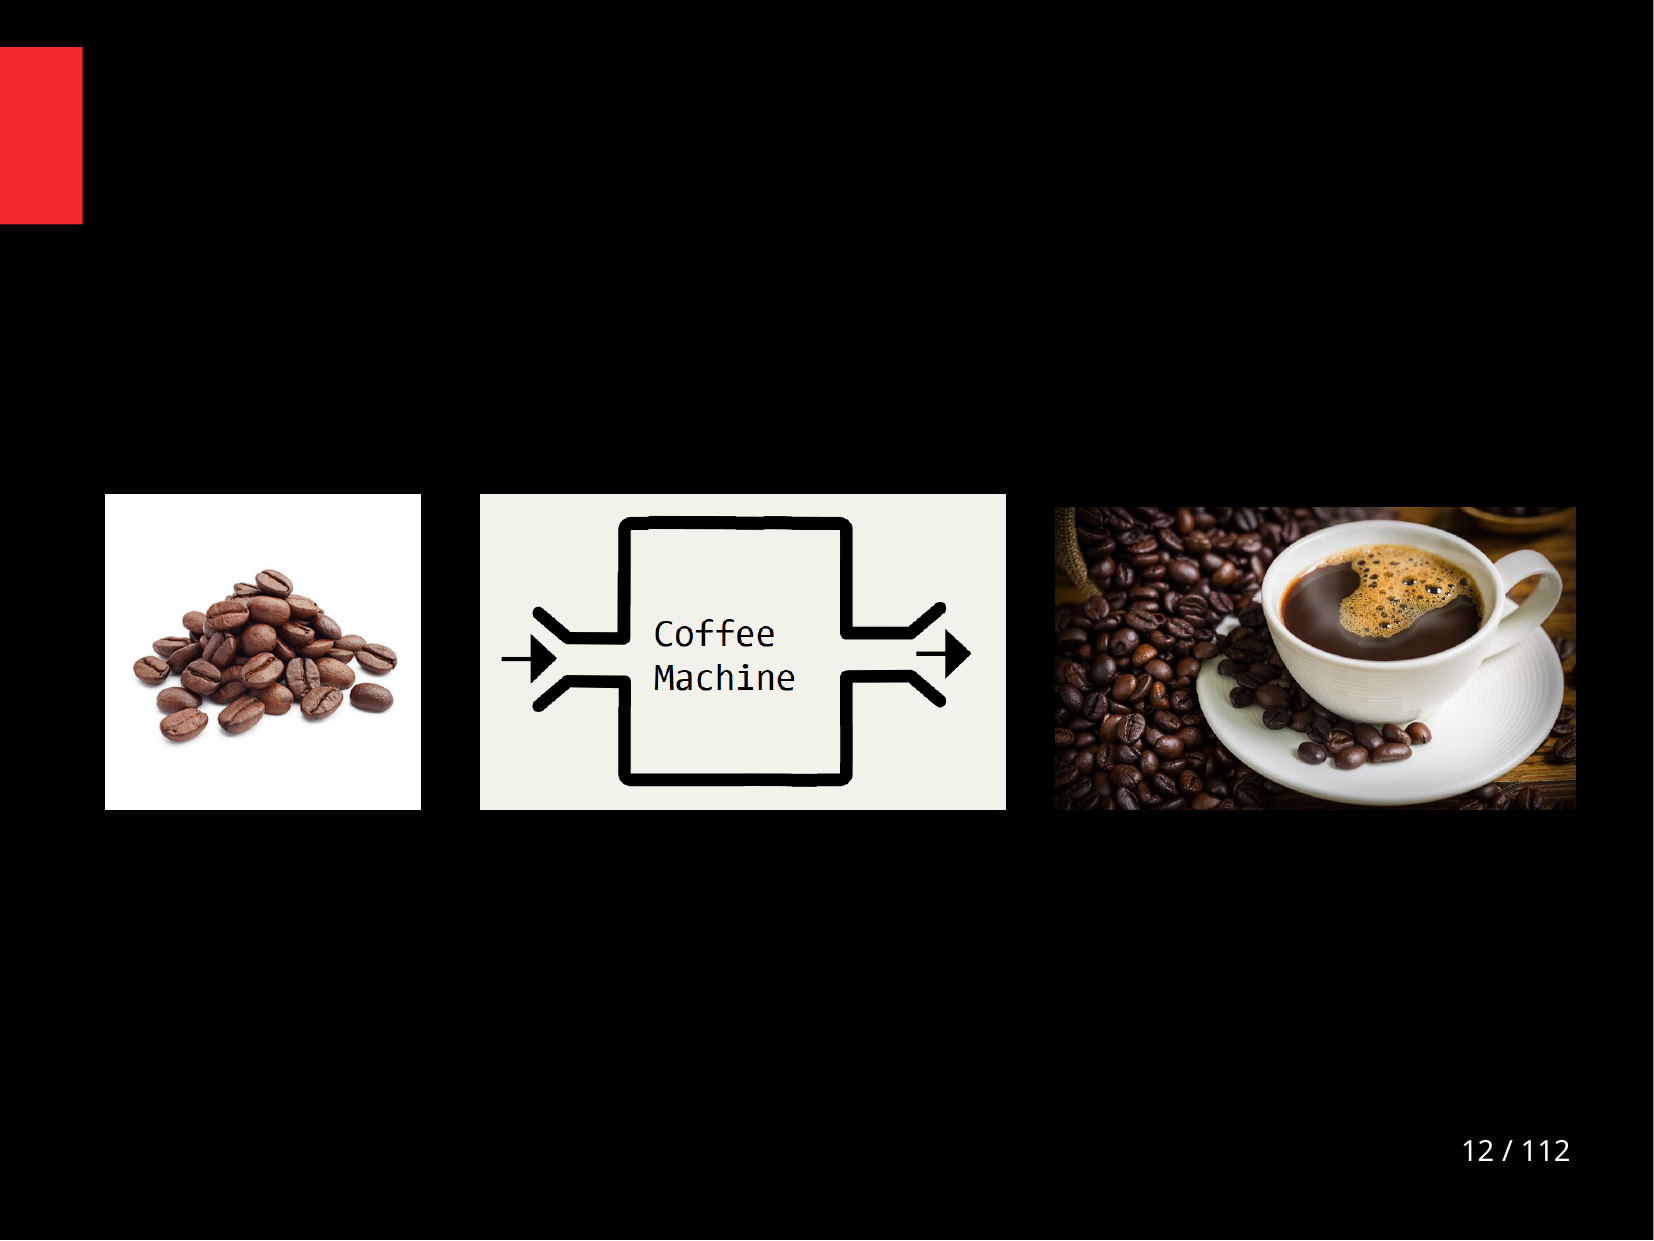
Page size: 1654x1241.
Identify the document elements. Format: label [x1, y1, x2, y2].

picture [480, 494, 1006, 810]
picture [1055, 507, 1576, 811]
picture [105, 494, 421, 811]
